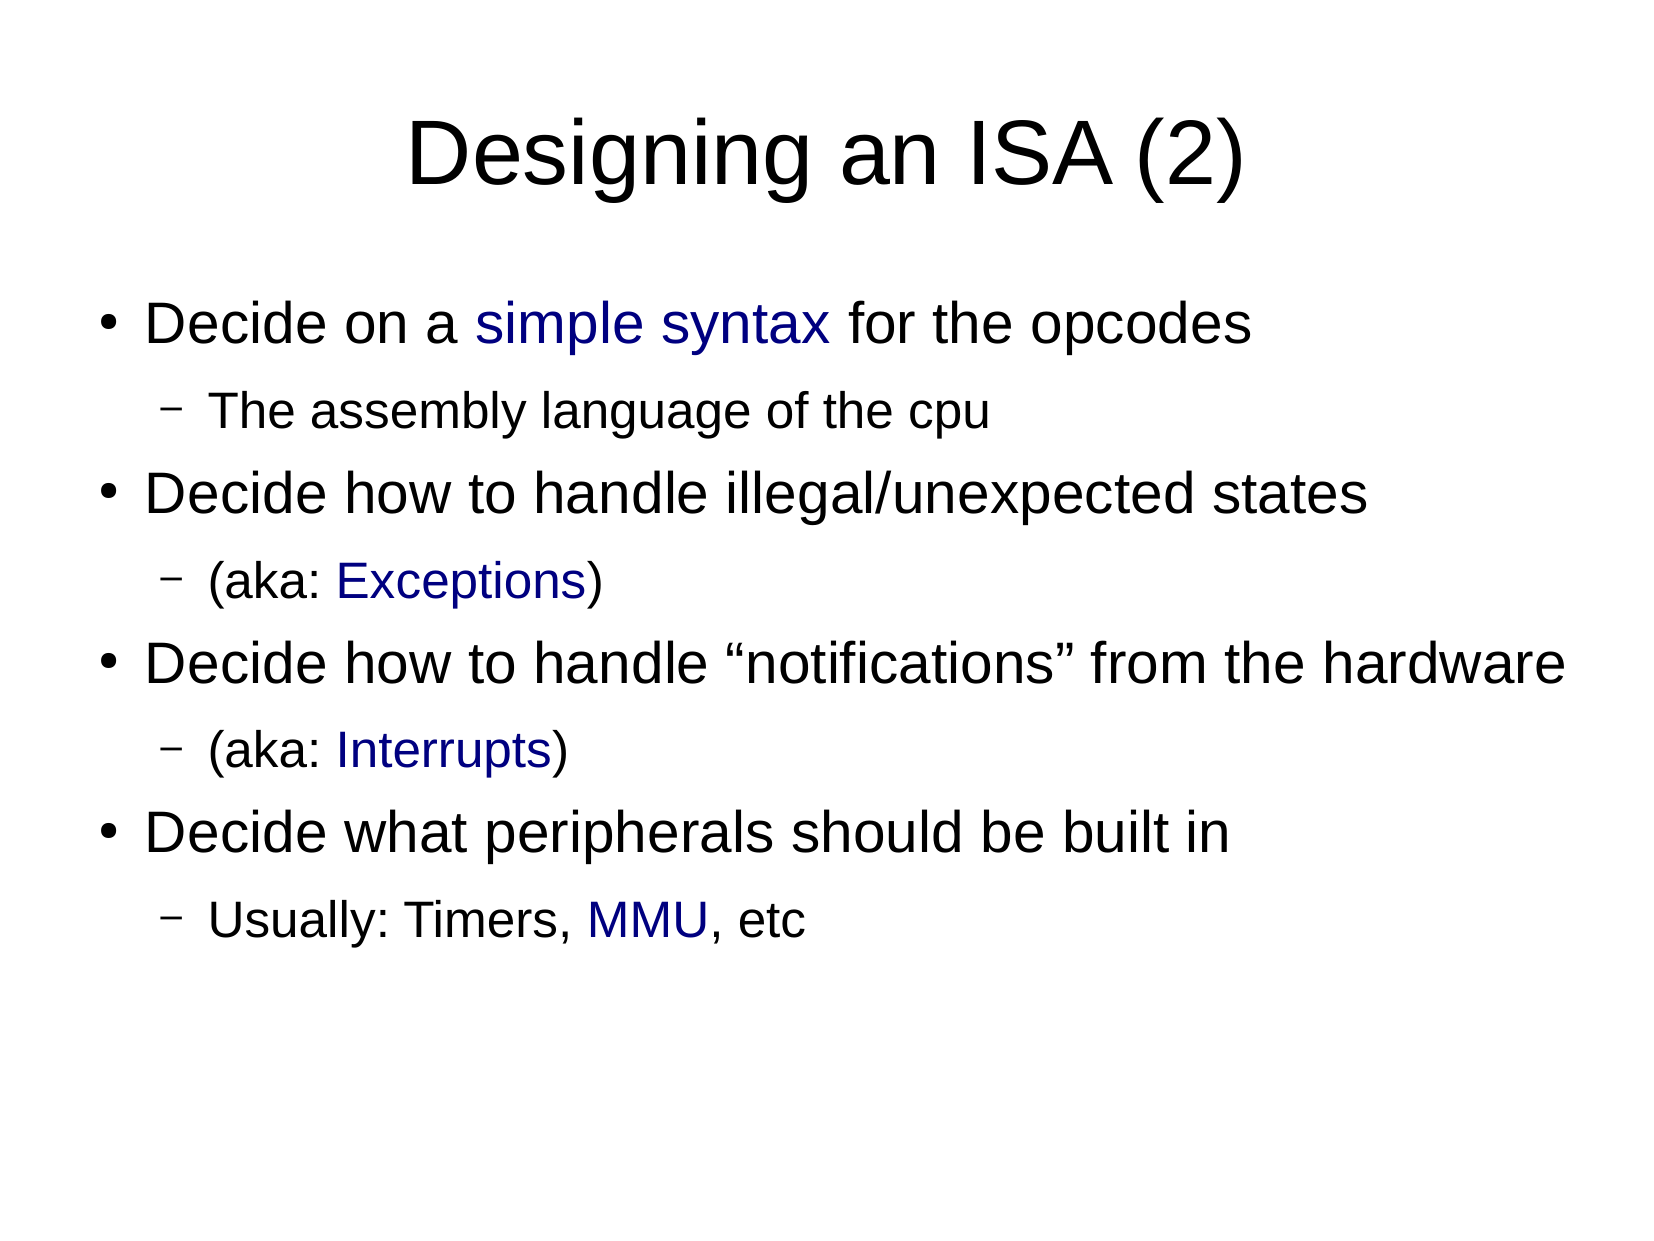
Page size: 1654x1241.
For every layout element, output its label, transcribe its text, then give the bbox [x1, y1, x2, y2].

title Designing an ISA (2) [82, 49, 1571, 257]
list Decide on a simple syntax for the opcodes The assembly language of the cpu Decide how to handle illegal/unexpected states (aka: Exceptions) Decide how to handle “notifications” from the hardware (aka: Interrupts) Decide what peripherals should be built in Usually: Timers, MMU, etc [82, 290, 1571, 1010]
